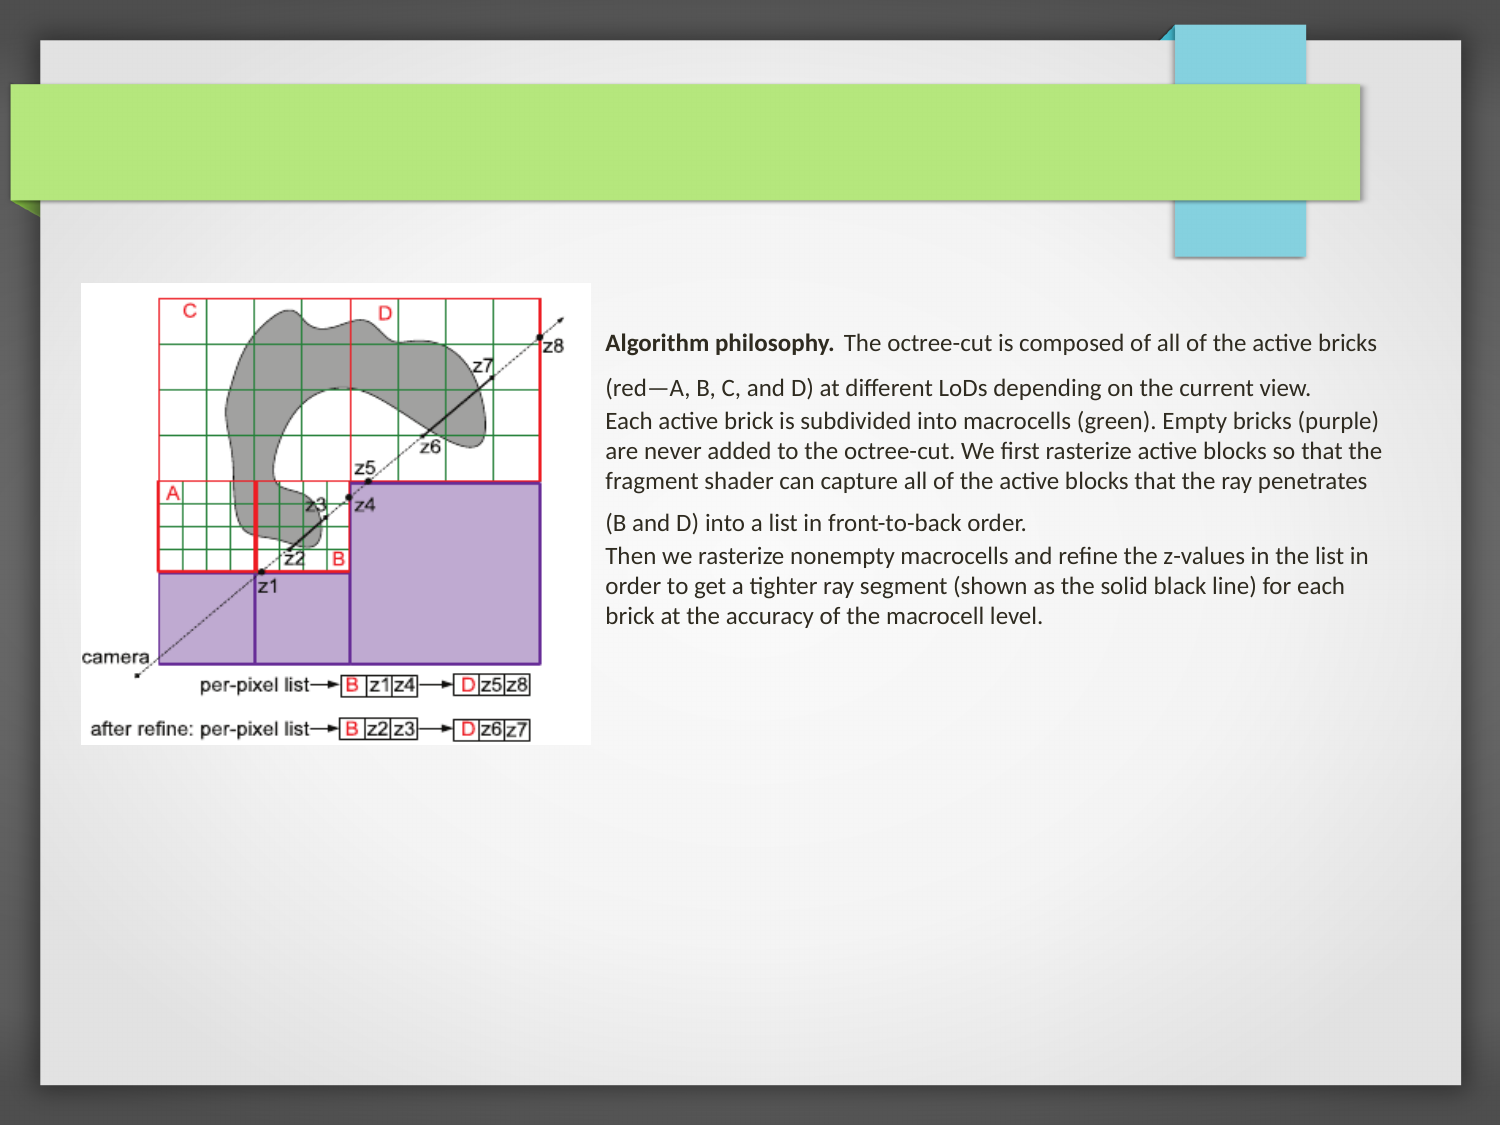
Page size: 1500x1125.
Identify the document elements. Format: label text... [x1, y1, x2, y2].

text_box Algorithm philosophy. The octree-cut is composed of all of the active bricks (red—A, B, C, and D) at different LoDs depending on the current view. Each active brick is subdivided into macrocells (green). Empty bricks (purple) are never added to the octree-cut. We first rasterize active blocks so that the fragment shader can capture all of the active blocks that the ray penetrates (B and D) into a list in front-to-back order. Then we rasterize nonempty macrocells and refine the z-values in the list in order to get a tighter ray segment (shown as the solid black line) for each brick at the accuracy of the macrocell level. [590, 307, 1406, 637]
picture [0, 0, 1500, 1125]
